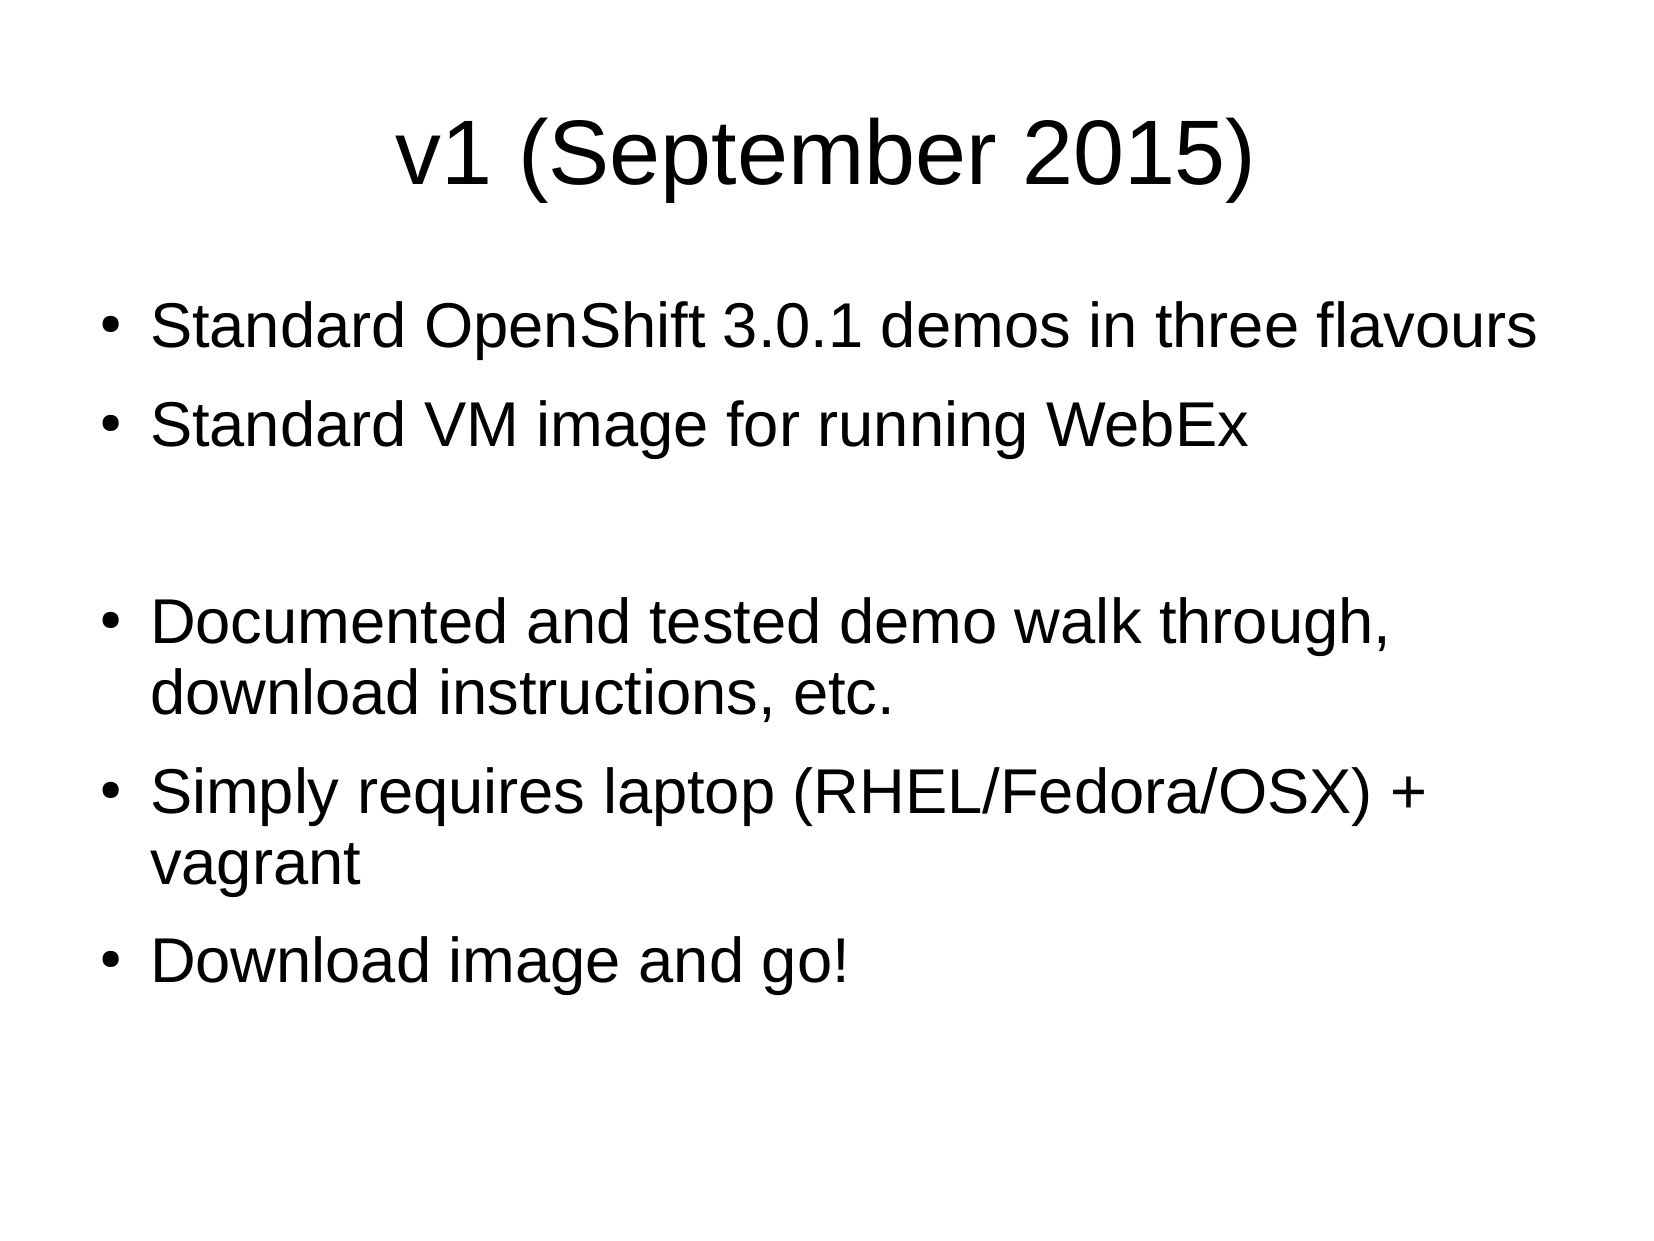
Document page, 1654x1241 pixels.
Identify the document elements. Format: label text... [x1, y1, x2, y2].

title v1 (September 2015) [82, 49, 1571, 257]
list Standard OpenShift 3.0.1 demos in three flavours Standard VM image for running WebEx Documented and tested demo walk through, download instructions, etc. Simply requires laptop (RHEL/Fedora/OSX) + vagrant Download image and go! [82, 290, 1571, 1010]
